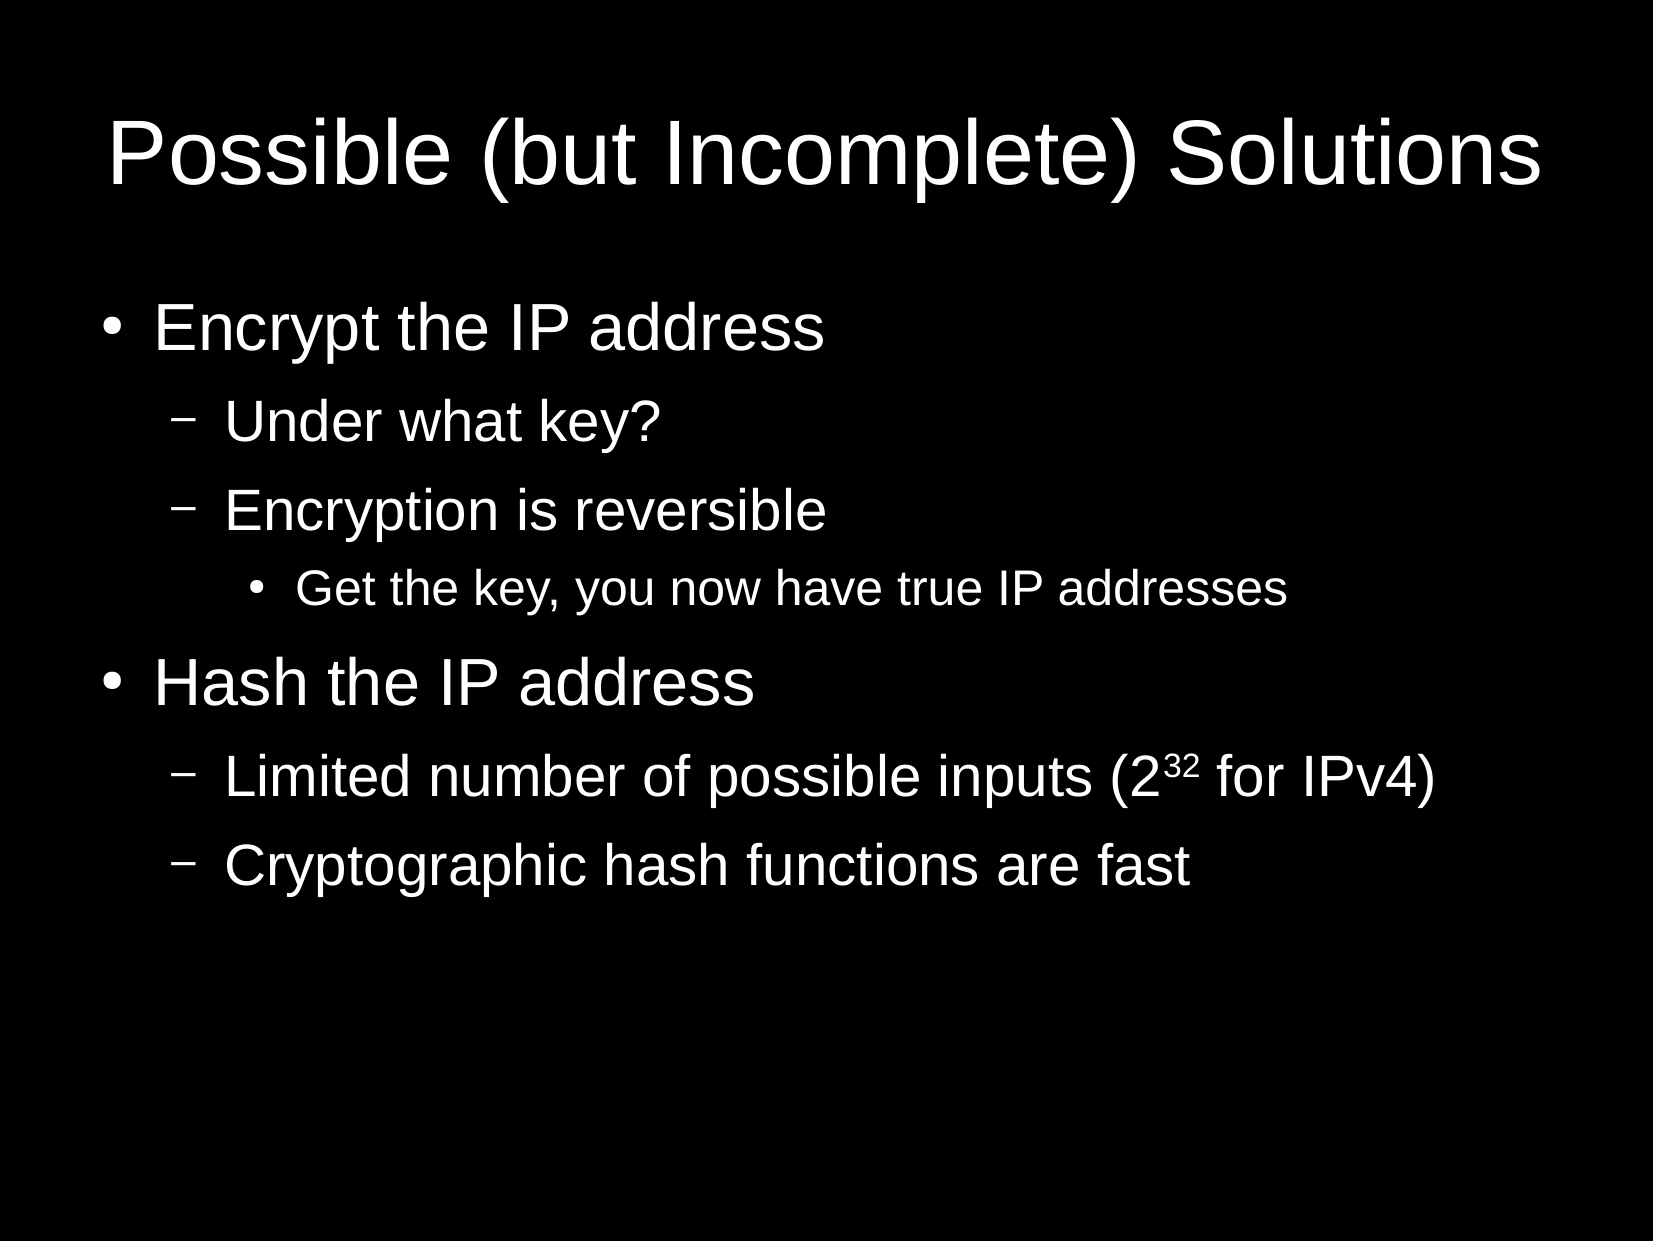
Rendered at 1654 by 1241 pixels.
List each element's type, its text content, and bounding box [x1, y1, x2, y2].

title Possible (but Incomplete) Solutions [82, 49, 1571, 257]
list Encrypt the IP address Under what key? Encryption is reversible Get the key, you now have true IP addresses Hash the IP address Limited number of possible inputs (232 for IPv4) Cryptographic hash functions are fast [82, 290, 1571, 1010]
